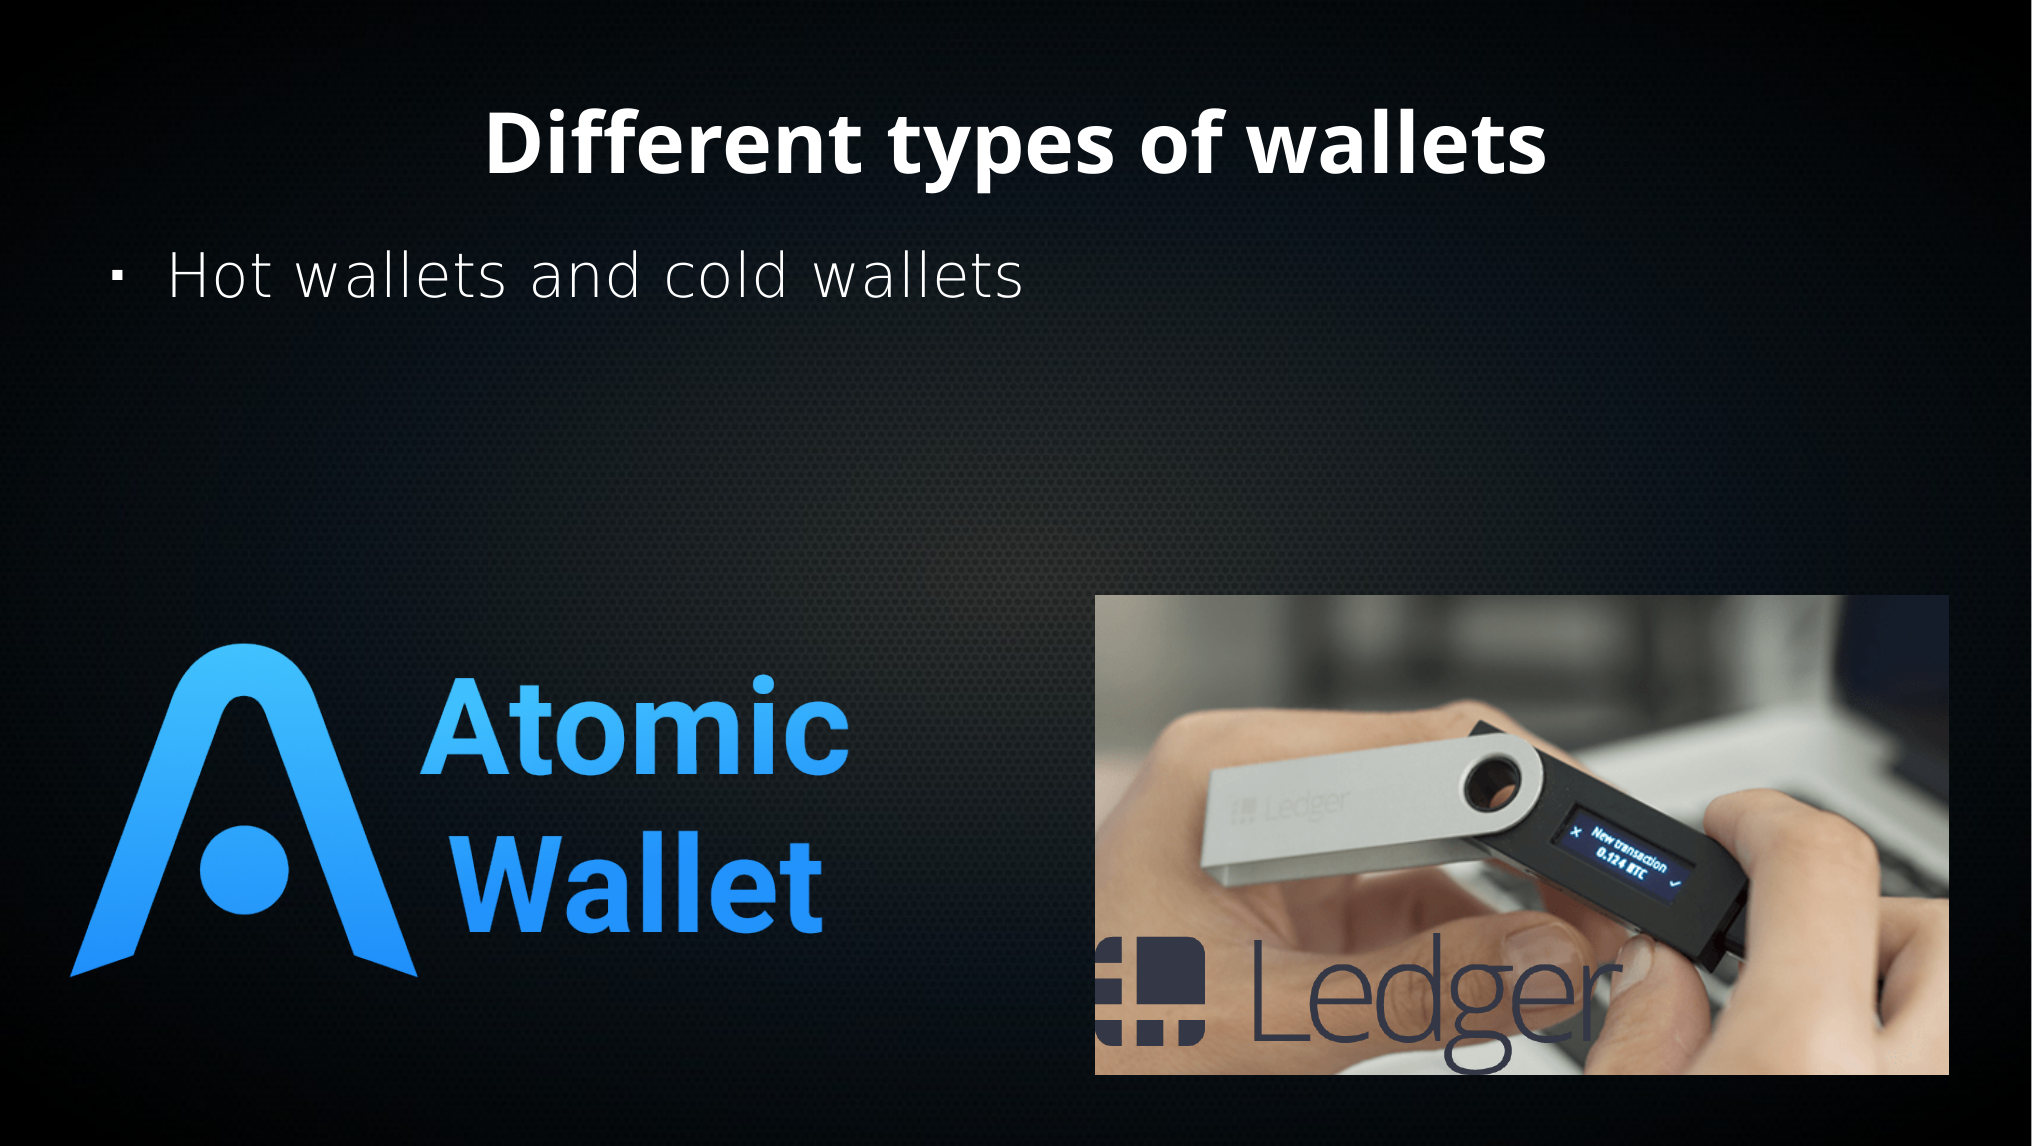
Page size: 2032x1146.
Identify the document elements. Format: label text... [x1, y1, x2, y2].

picture [0, 0, 2032, 1146]
title Different types of wallets [101, 45, 1930, 237]
list Hot wallets and cold wallets [94, 240, 1883, 595]
